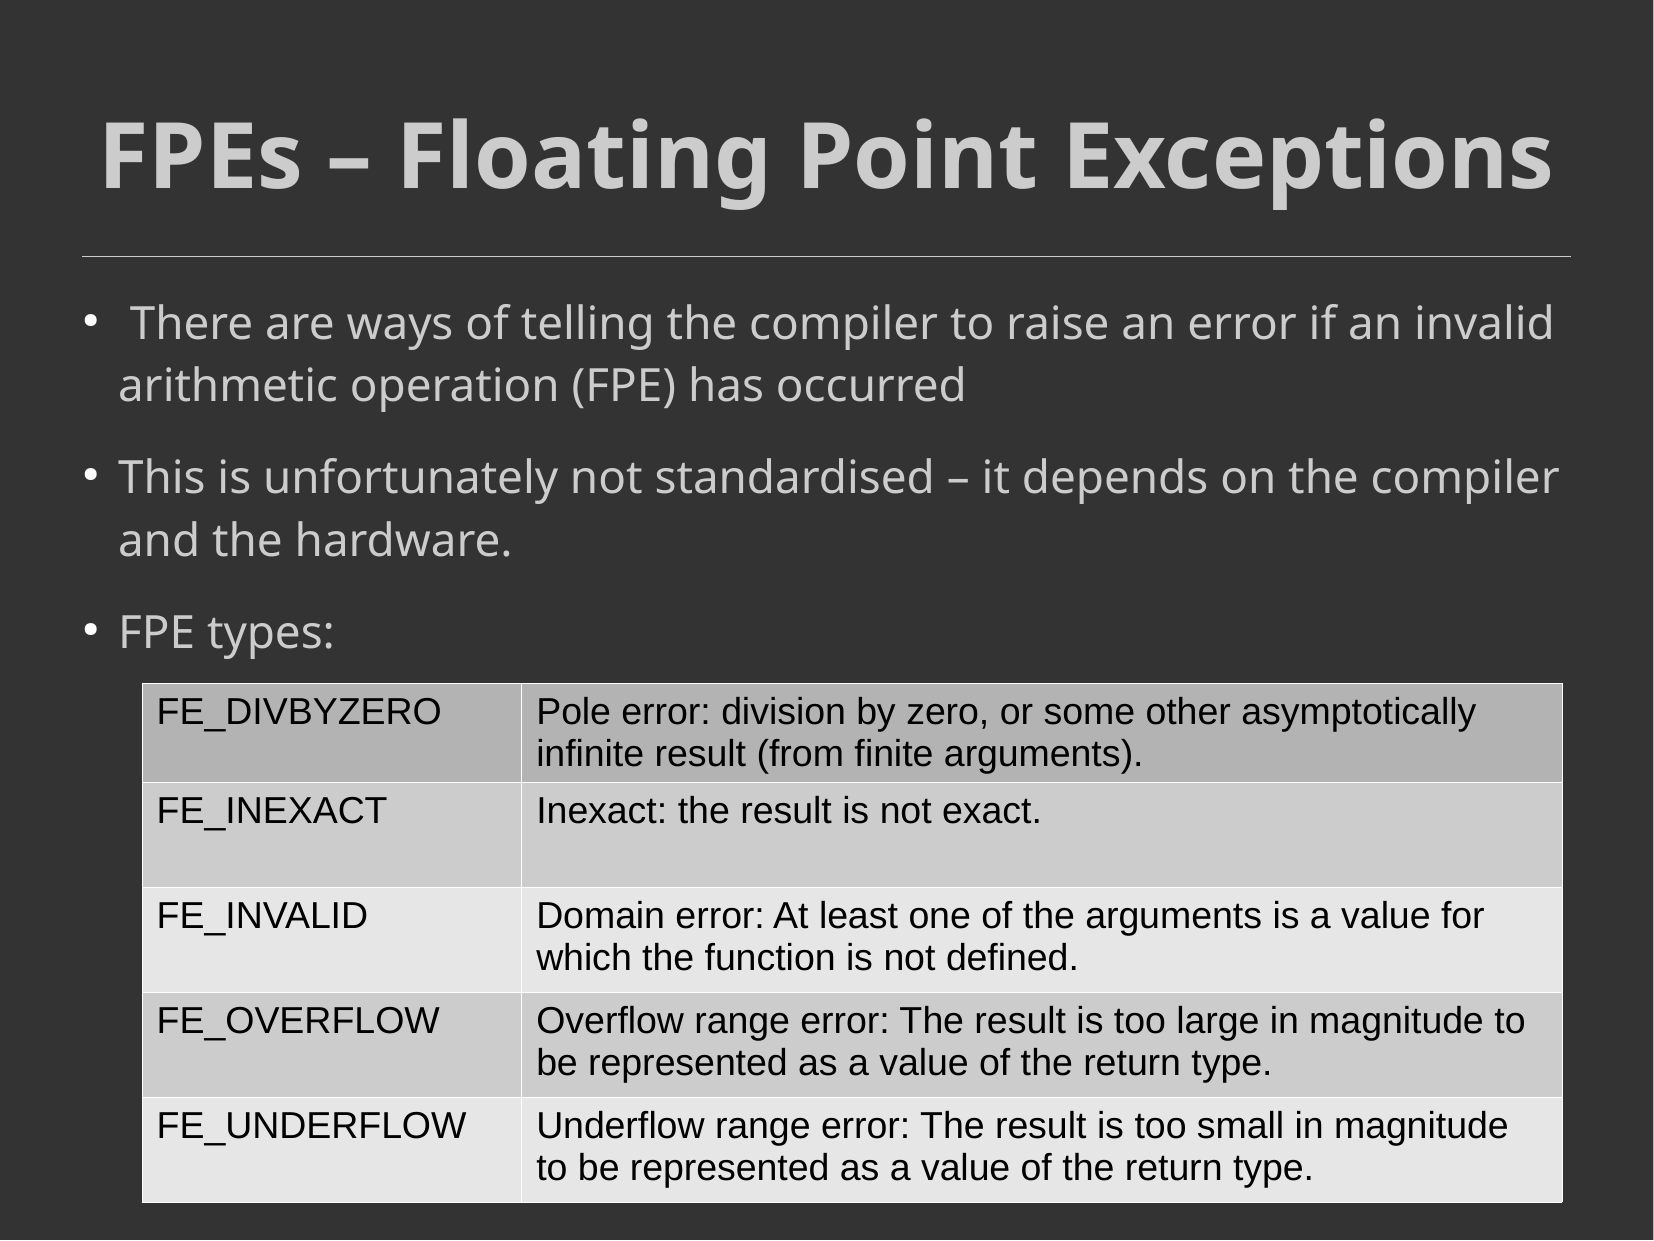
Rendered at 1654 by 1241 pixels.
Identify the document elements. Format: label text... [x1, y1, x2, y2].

table_cell FE_INVALID [143, 888, 521, 992]
table_cell Underflow range error: The result is too small in magnitude to be represented as a value of the return type. [522, 1098, 1562, 1202]
table_header FE_DIVBYZERO [143, 684, 521, 782]
table_cell Overflow range error: The result is too large in magnitude to be represented as a value of the return type. [522, 993, 1562, 1097]
table_cell FE_INEXACT [143, 783, 521, 887]
table_cell Domain error: At least one of the arguments is a value for which the function is not defined. [522, 888, 1562, 992]
table_cell FE_OVERFLOW [143, 993, 521, 1097]
table_cell FE_UNDERFLOW [143, 1098, 521, 1202]
title FPEs – Floating Point Exceptions [82, 49, 1571, 257]
list There are ways of telling the compiler to raise an error if an invalid arithmetic operation (FPE) has occurred This is unfortunately not standardised – it depends on the compiler and the hardware. FPE types: [82, 290, 1571, 1010]
table_cell Inexact: the result is not exact. [522, 783, 1562, 887]
table_header Pole error: division by zero, or some other asymptotically infinite result (from finite arguments). [522, 684, 1562, 782]
